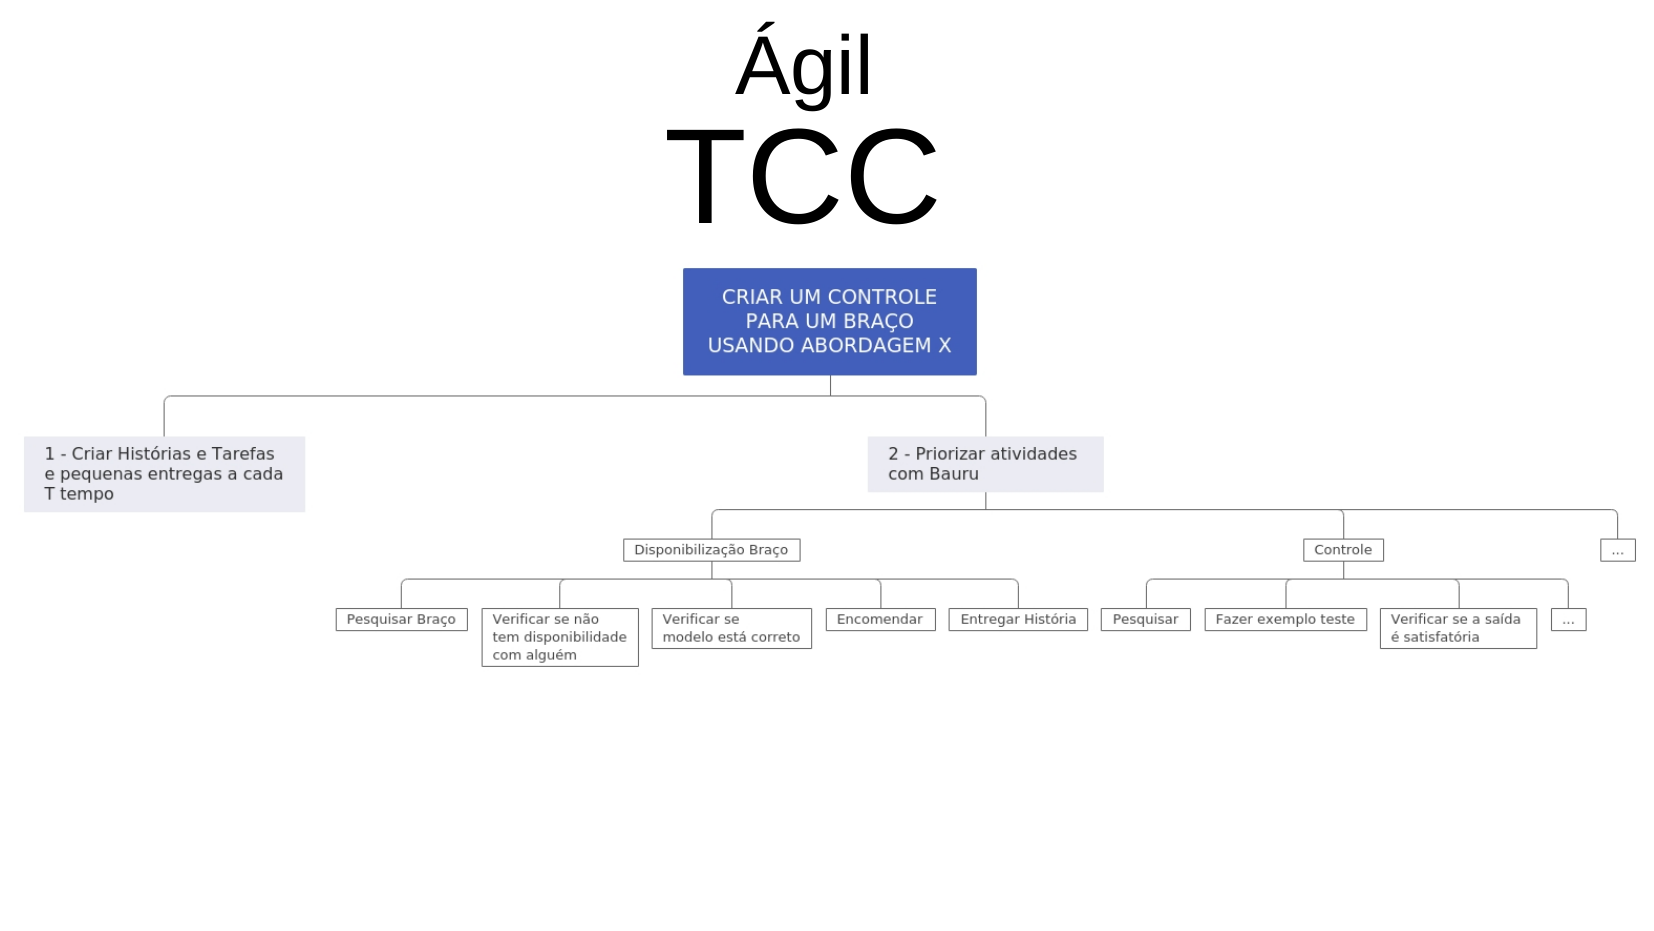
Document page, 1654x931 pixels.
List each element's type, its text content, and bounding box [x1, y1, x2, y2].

text_box TCC [649, 93, 969, 245]
text_box Ágil [720, 11, 910, 120]
picture [2, 245, 1654, 688]
